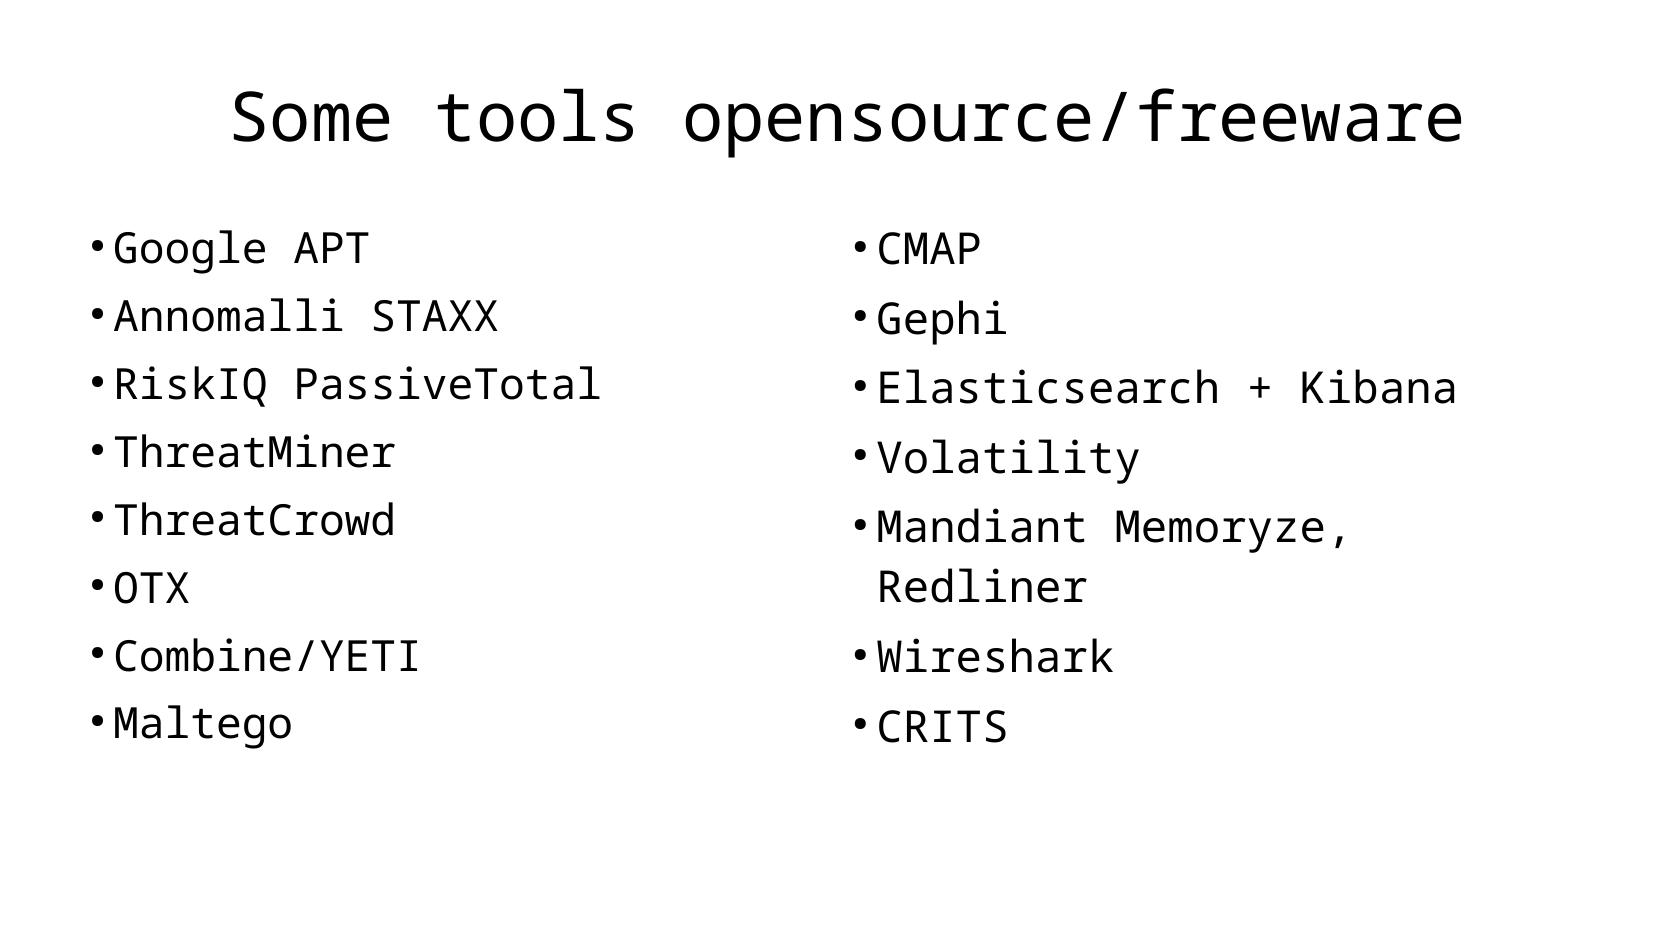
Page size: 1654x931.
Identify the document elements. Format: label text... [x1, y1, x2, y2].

list CMAP Gephi Elasticsearch + Kibana Volatility Mandiant Memoryze, Redliner Wireshark CRITS [845, 217, 1572, 757]
list Google APT Annomalli STAXX RiskIQ PassiveTotal ThreatMiner ThreatCrowd OTX Combine/YETI Maltego [82, 217, 809, 757]
title Some tools opensource/freeware [82, 36, 1571, 193]
